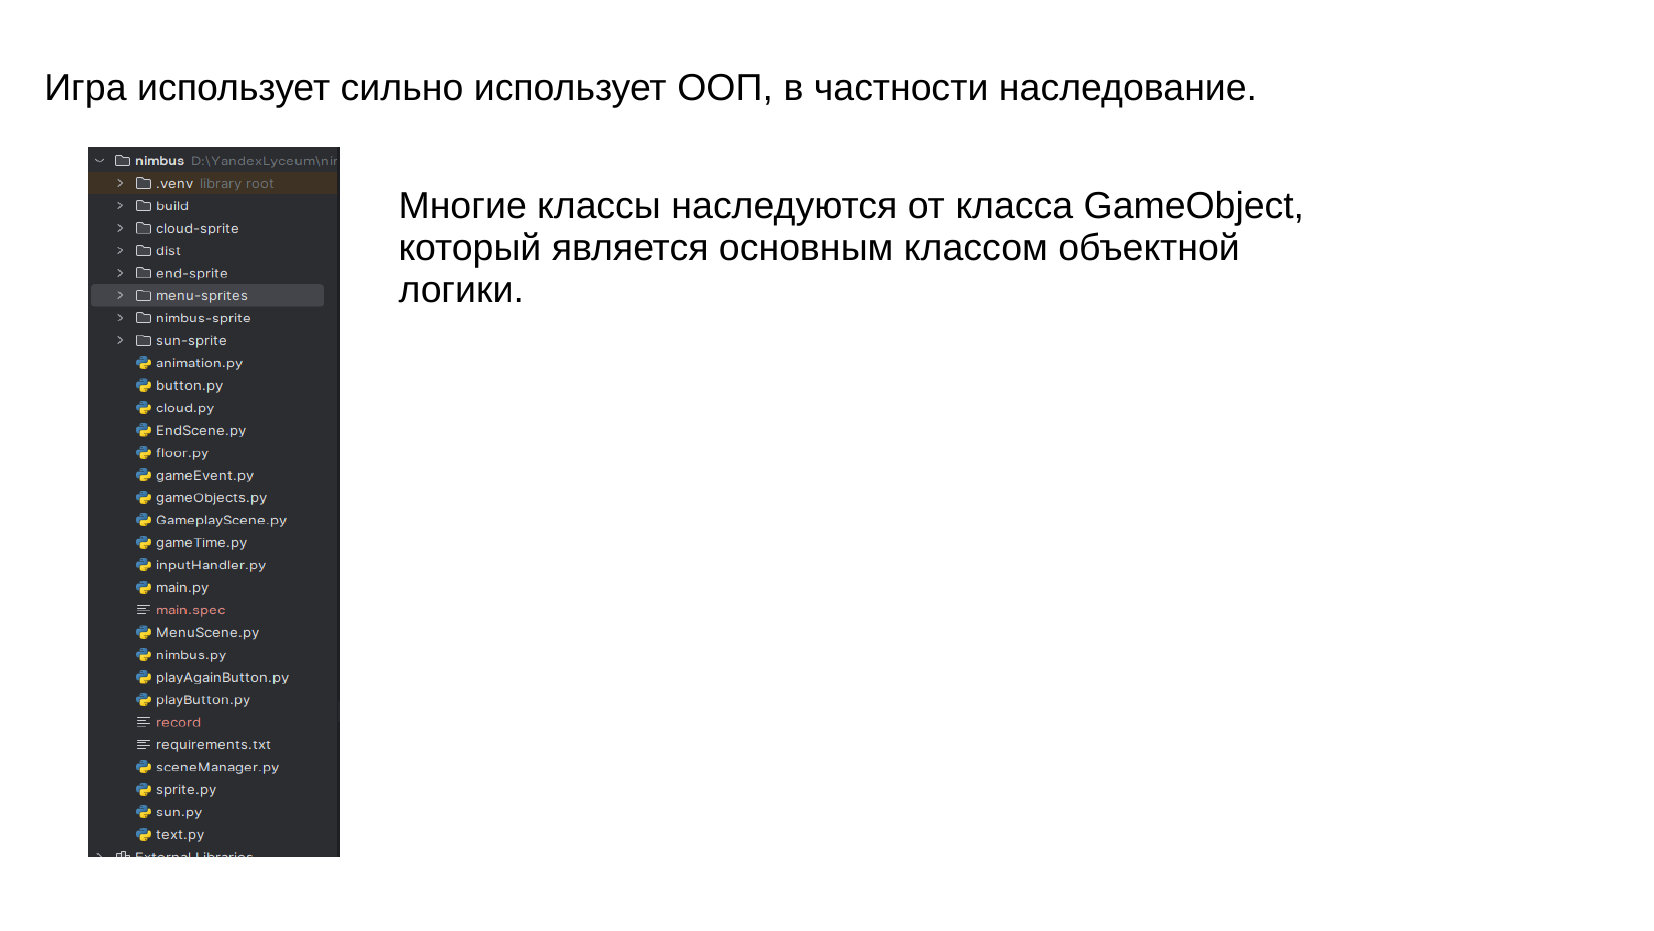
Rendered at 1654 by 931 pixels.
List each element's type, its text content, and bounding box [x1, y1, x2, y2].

picture [88, 147, 340, 857]
text_box Игра использует сильно использует ООП, в частности наследование. [29, 59, 1284, 116]
text_box Многие классы наследуются от класса GameObject, который является основным классом объектной логики. [383, 177, 1321, 318]
